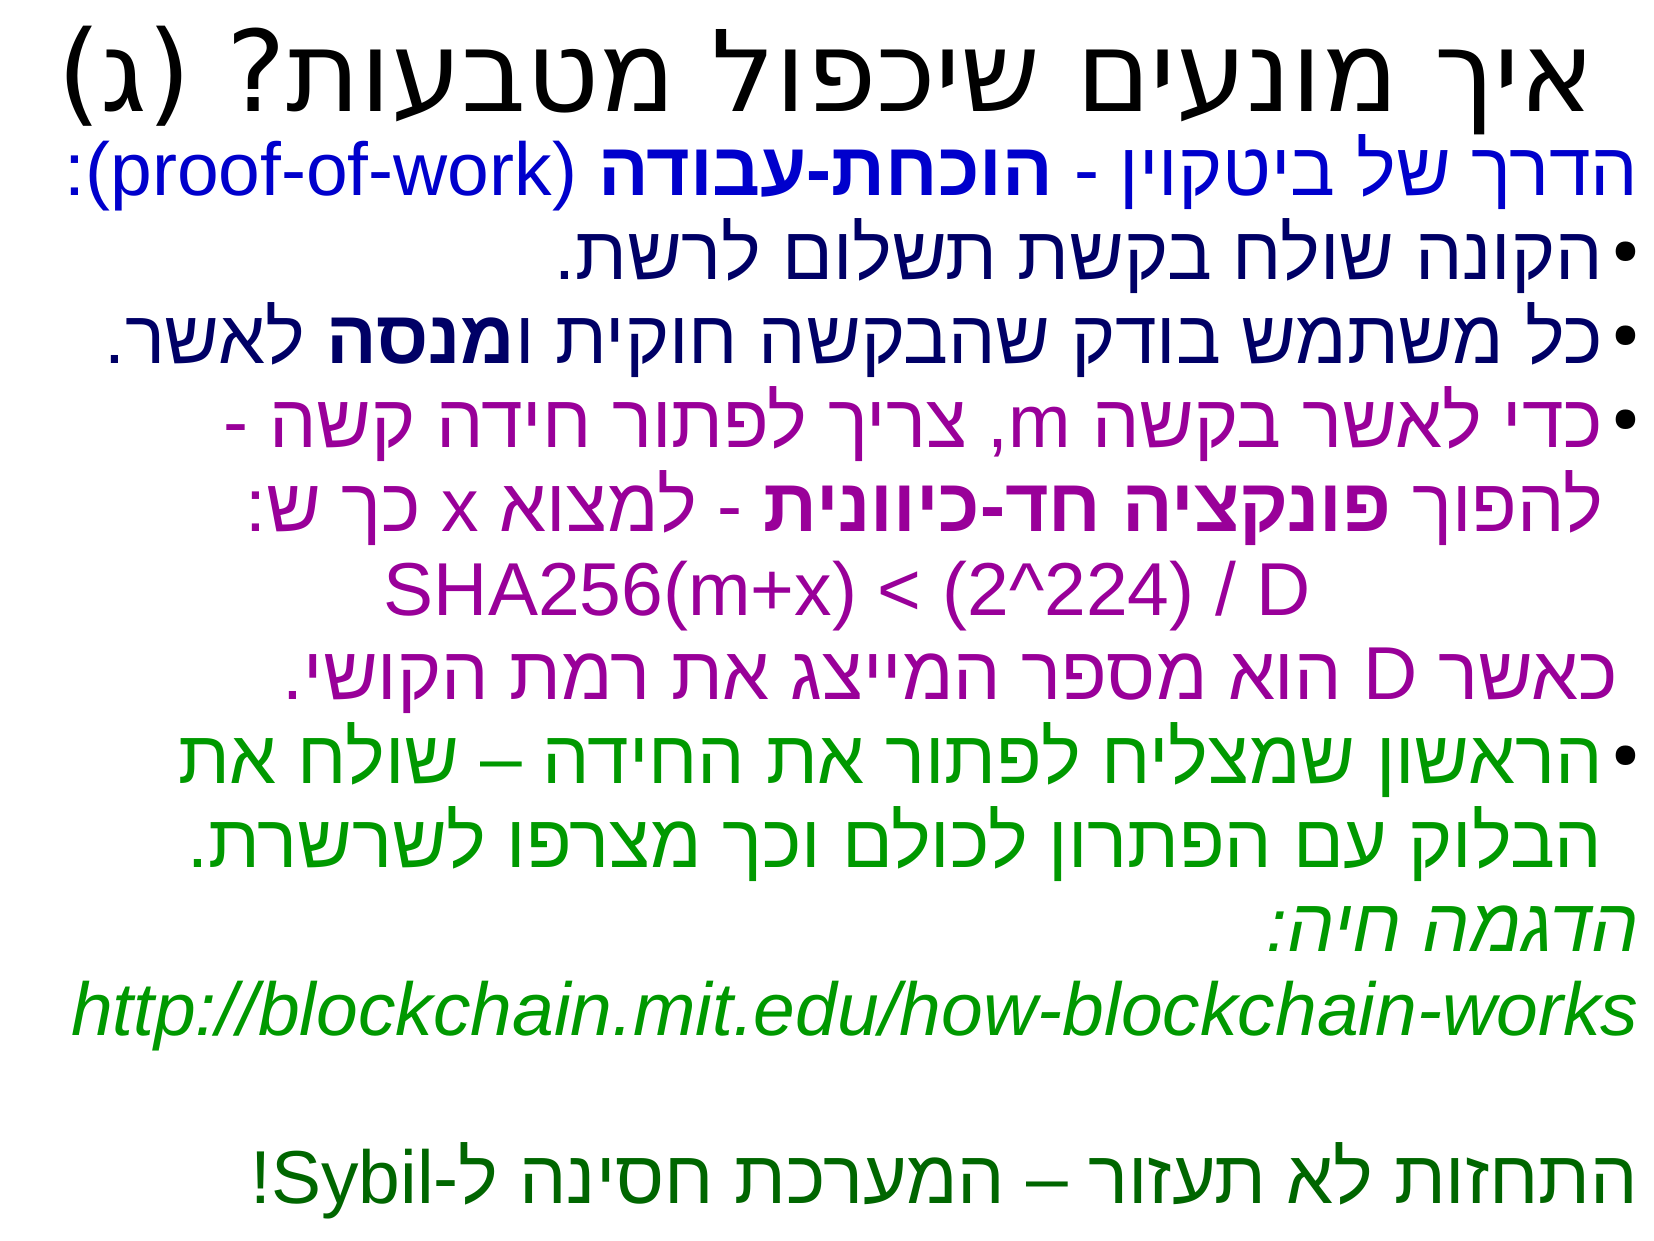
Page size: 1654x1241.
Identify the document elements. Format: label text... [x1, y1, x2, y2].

text_box איך מונעים שיכפול מטבעות? (ג) [0, 0, 1654, 120]
text_box הדרך של ביטקוין - הוכחת-עבודה (proof-of-work): הקונה שולח בקשת תשלום לרשת. כל משתמש בודק שהבקשה חוקית ומנסה לאשר. כדי לאשר בקשה m, צריך לפתור חידה קשה - להפוך פונקציה חד-כיוונית - למצוא x כך ש: SHA256(m+x) < (2^224) / D כאשר D הוא מספר המייצג את רמת הקושי. הראשון שמצליח לפתור את החידה – שולח את הבלוק עם הפתרון לכולם וכך מצרפו לשרשרת. הדגמה חיה: http://blockchain.mit.edu/how-blockchain-works התחזות לא תעזור – המערכת חסינה ל-Sybil! [0, 120, 1654, 1227]
